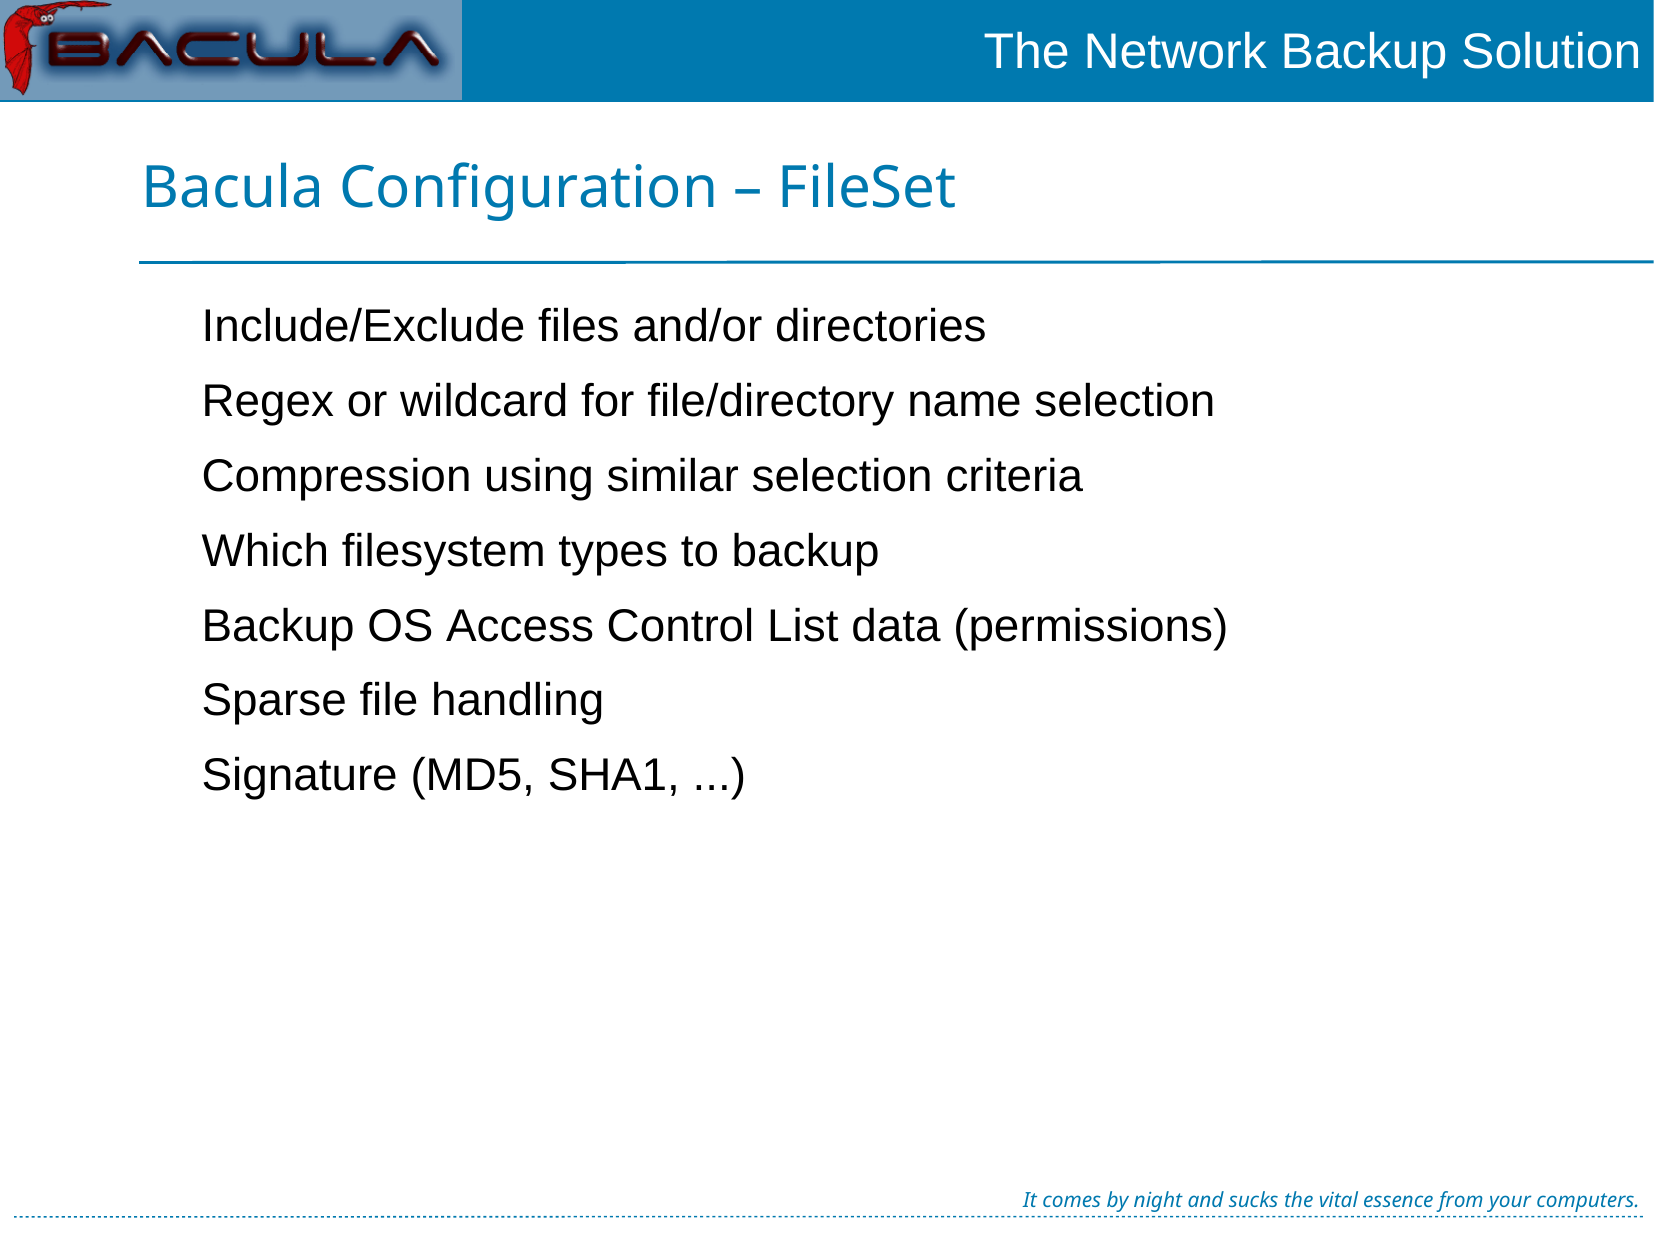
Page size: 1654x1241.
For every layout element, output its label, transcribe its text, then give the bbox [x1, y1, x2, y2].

list Include/Exclude files and/or directories Regex or wildcard for file/directory name selection Compression using similar selection criteria Which filesystem types to backup Backup OS Access Control List data (permissions) Sparse file handling Signature (MD5, SHA1, ...) [107, 300, 1501, 1052]
title Bacula Configuration – FileSet [141, 112, 1501, 226]
picture [0, 0, 461, 99]
